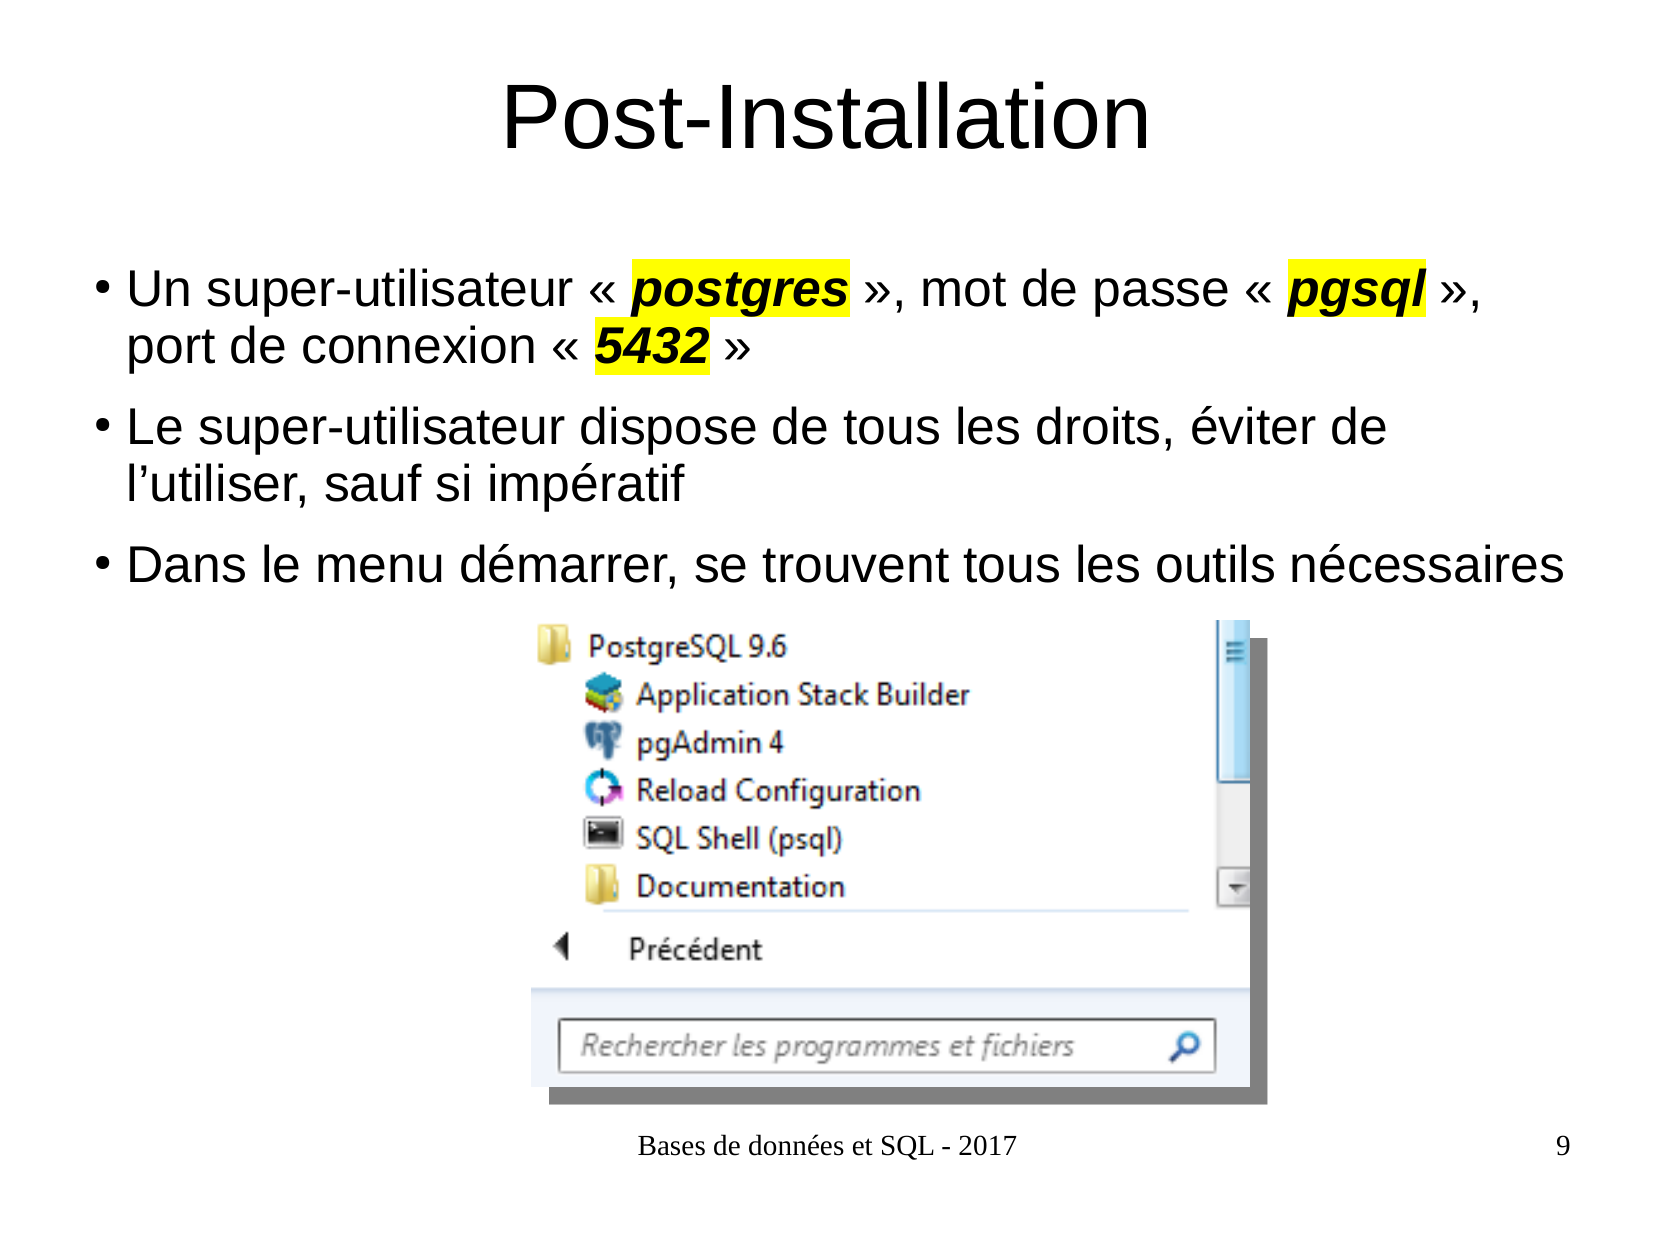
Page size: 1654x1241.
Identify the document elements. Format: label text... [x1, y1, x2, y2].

list Un super-utilisateur « postgres », mot de passe « pgsql », port de connexion « 5432 » Le super-utilisateur dispose de tous les droits, éviter de l’utiliser, sauf si impératif Dans le menu démarrer, se trouvent tous les outils nécessaires [82, 259, 1571, 650]
title Post-Installation [82, 56, 1571, 178]
picture [531, 620, 1250, 1087]
